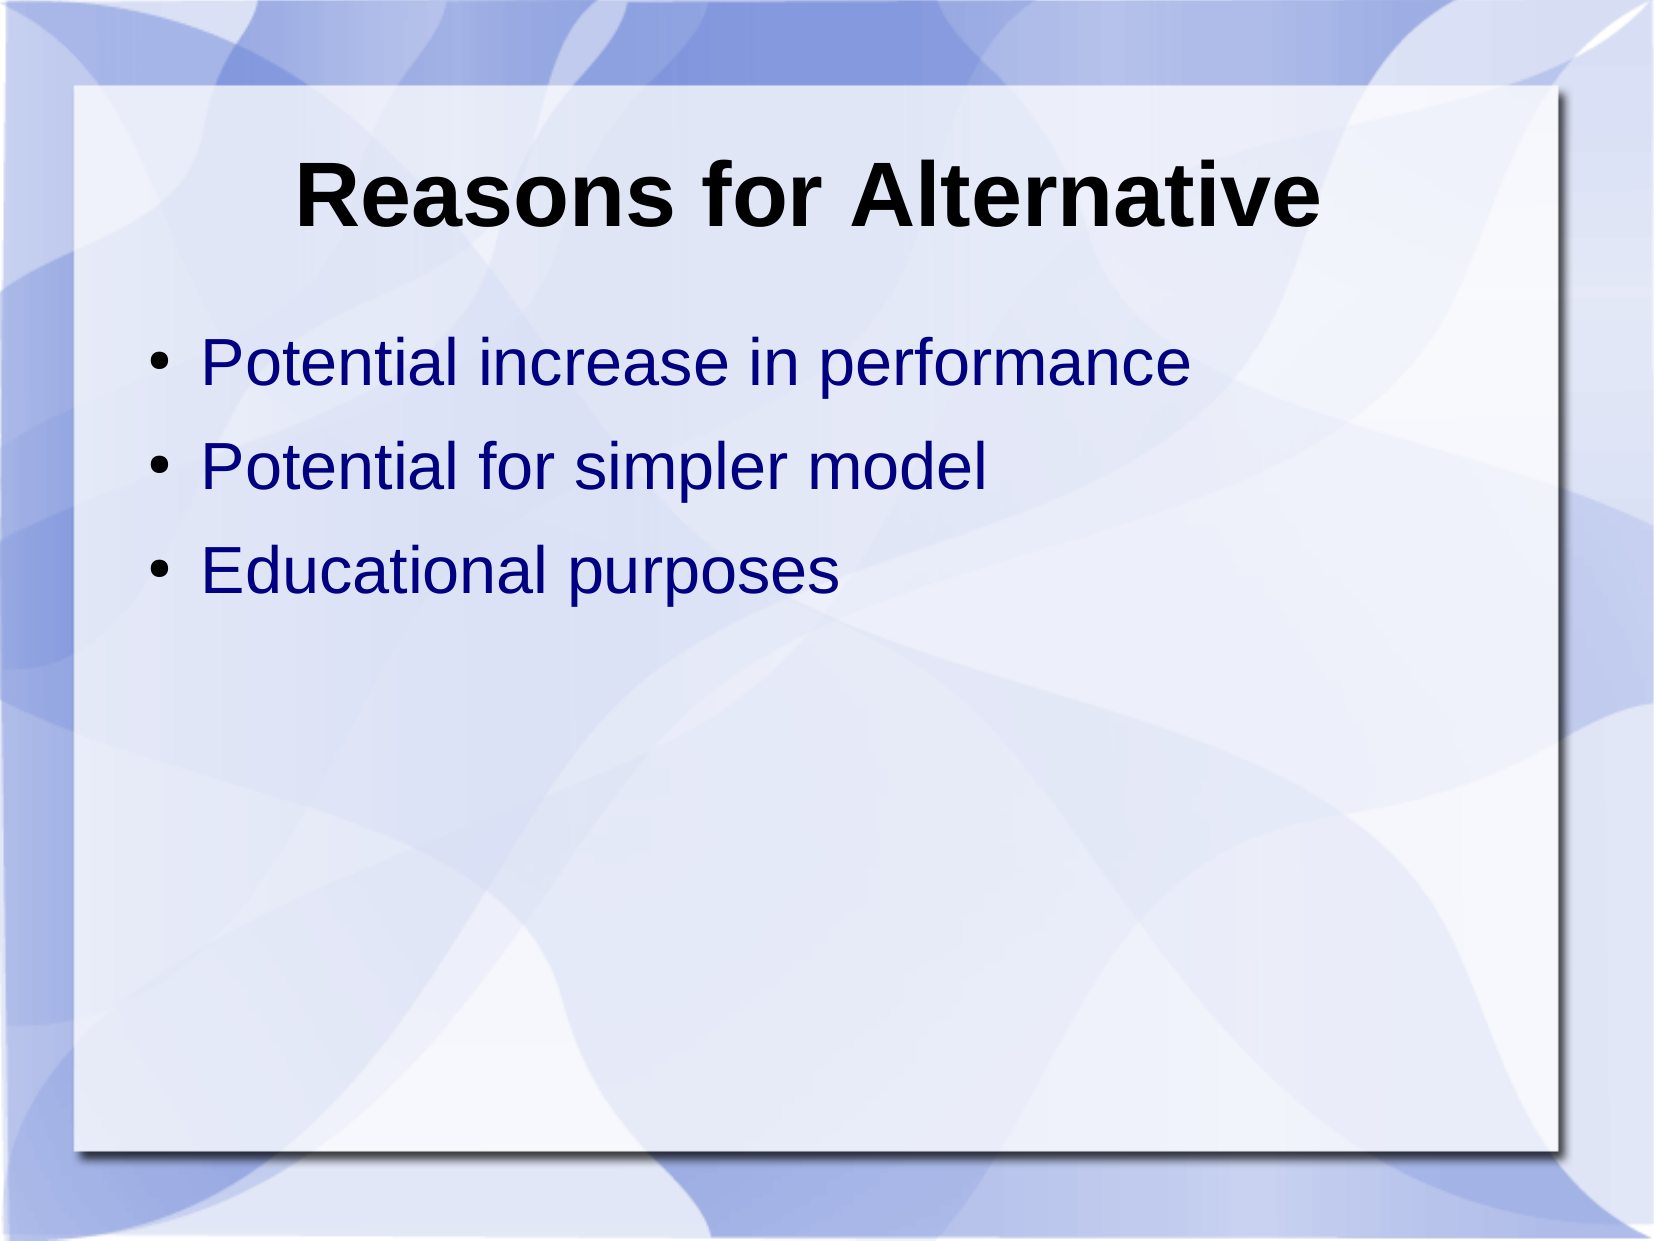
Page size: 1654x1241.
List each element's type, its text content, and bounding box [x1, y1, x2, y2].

list Potential increase in performance Potential for simpler model Educational purposes [129, 324, 1489, 960]
picture [0, 0, 1654, 1241]
title Reasons for Alternative [82, 98, 1536, 291]
